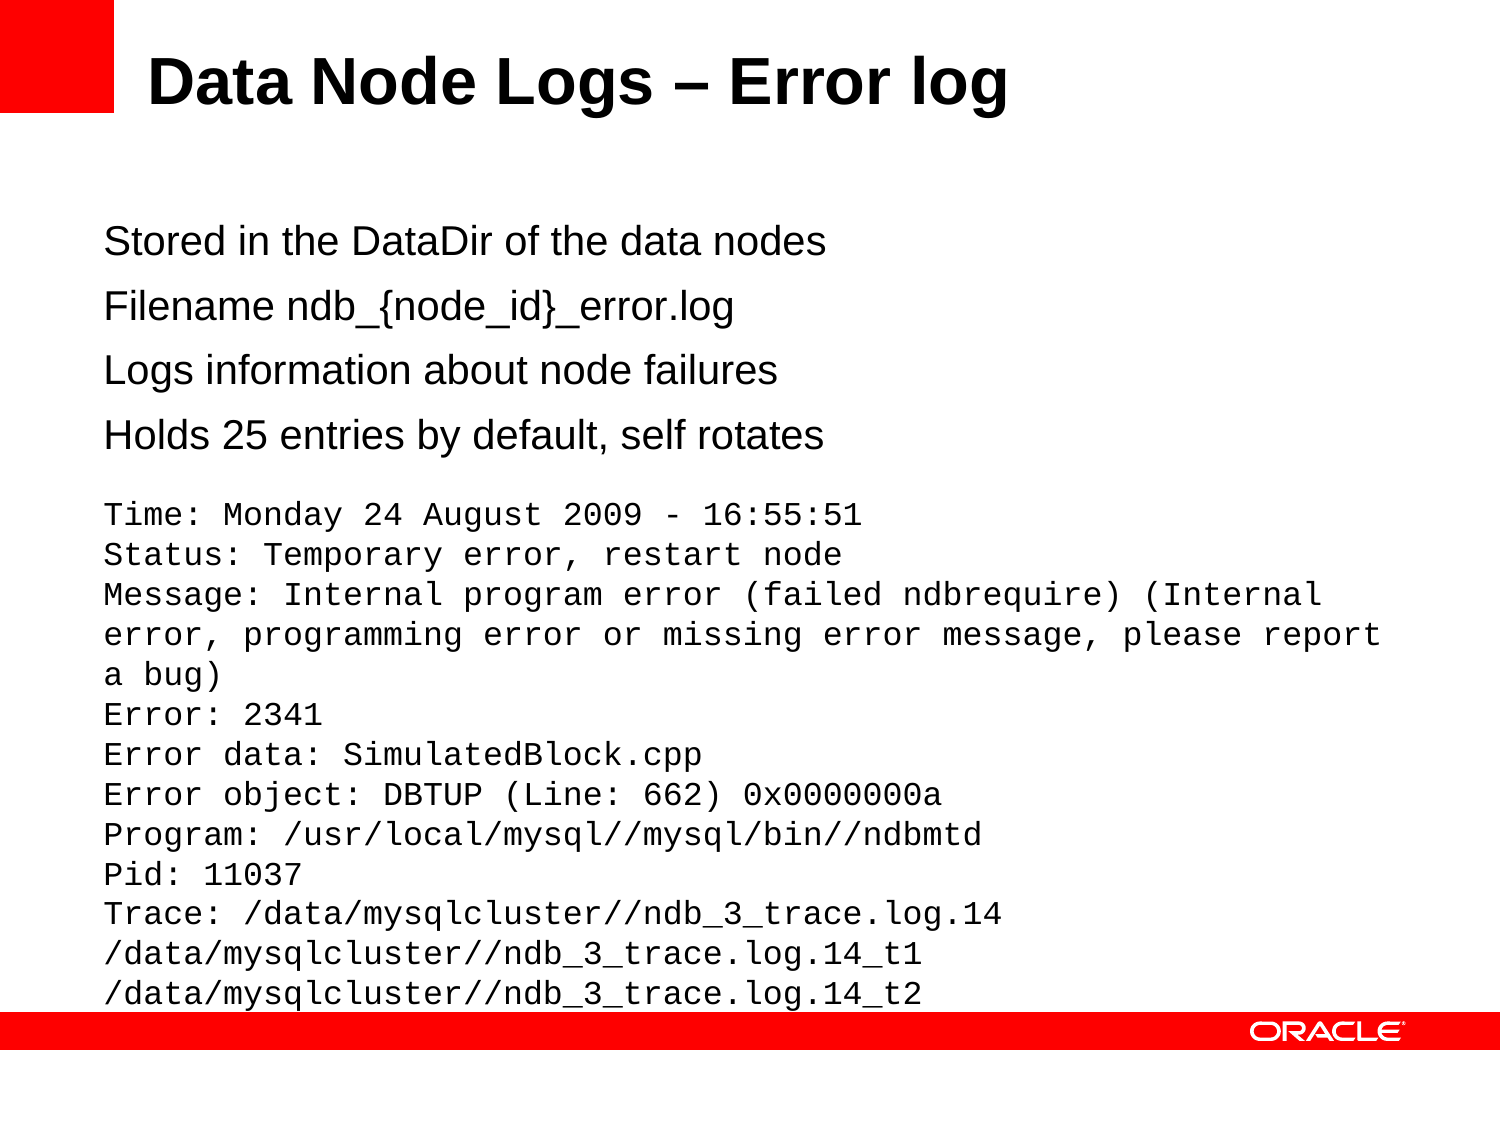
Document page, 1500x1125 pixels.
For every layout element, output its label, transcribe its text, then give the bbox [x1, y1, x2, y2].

picture [0, 1012, 1500, 1050]
picture [0, 0, 114, 113]
text_box Stored in the DataDir of the data nodes Filename ndb_{node_id}_error.log Logs information about node failures Holds 25 entries by default, self rotates [88, 206, 1388, 466]
title Data Node Logs – Error log [147, 8, 1392, 119]
text_box Time: Monday 24 August 2009 - 16:55:51 Status: Temporary error, restart node Message: Internal program error (failed ndbrequire) (Internal error, programming error or missing error message, please report a bug) Error: 2341 Error data: SimulatedBlock.cpp Error object: DBTUP (Line: 662) 0x0000000a Program: /usr/local/mysql//mysql/bin//ndbmtd Pid: 11037 Trace: /data/mysqlcluster//ndb_3_trace.log.14 /data/mysqlcluster//ndb_3_trace.log.14_t1 /data/mysqlcluster//ndb_3_trace.log.14_t2 [88, 485, 1418, 1019]
